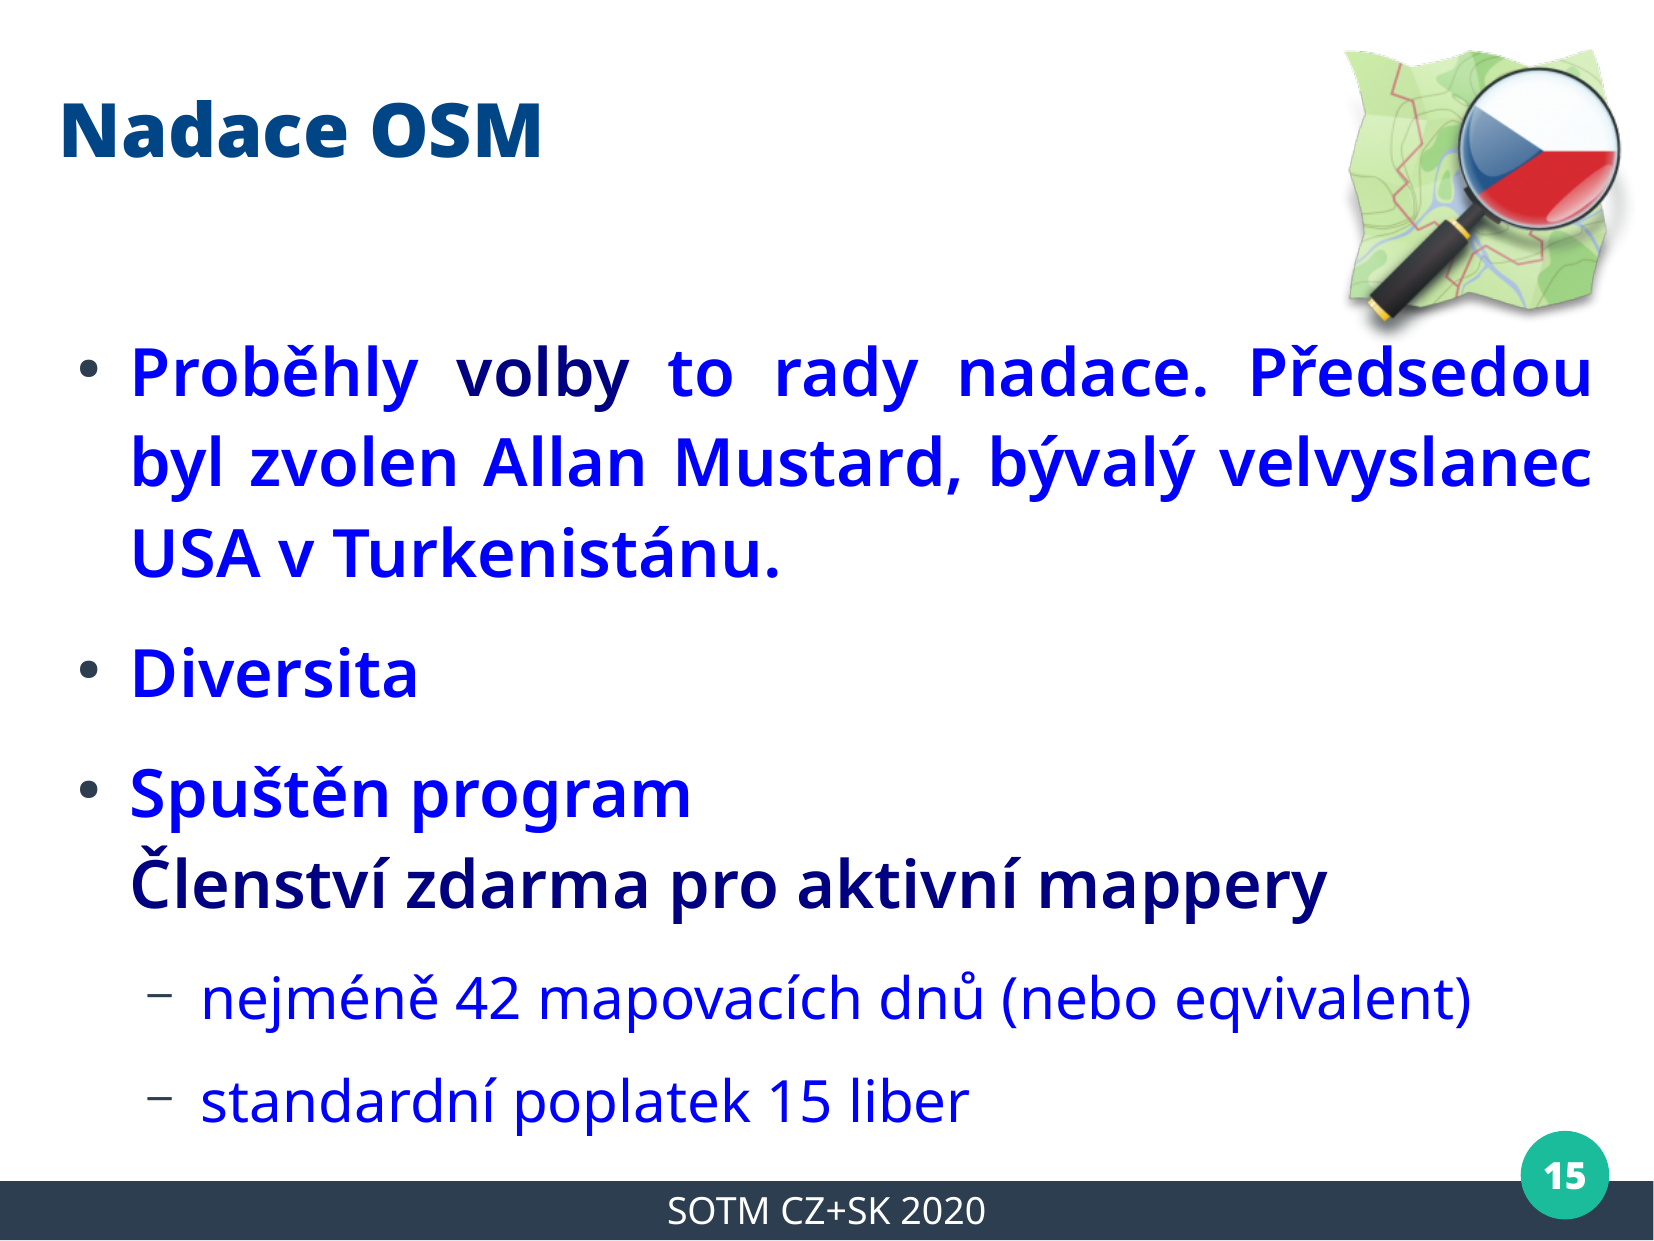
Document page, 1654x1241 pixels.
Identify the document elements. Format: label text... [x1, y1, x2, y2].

title Nadace OSM [59, 49, 1347, 207]
list Proběhly volby to rady nadace. Předsedou byl zvolen Allan Mustard, bývalý velvyslanec USA v Turkenistánu. Diversita Spuštěn program Členství zdarma pro aktivní mappery nejméně 42 mapovacích dnů (nebo eqvivalent) standardní poplatek 15 liber [59, 324, 1595, 1152]
picture [1334, 49, 1635, 350]
